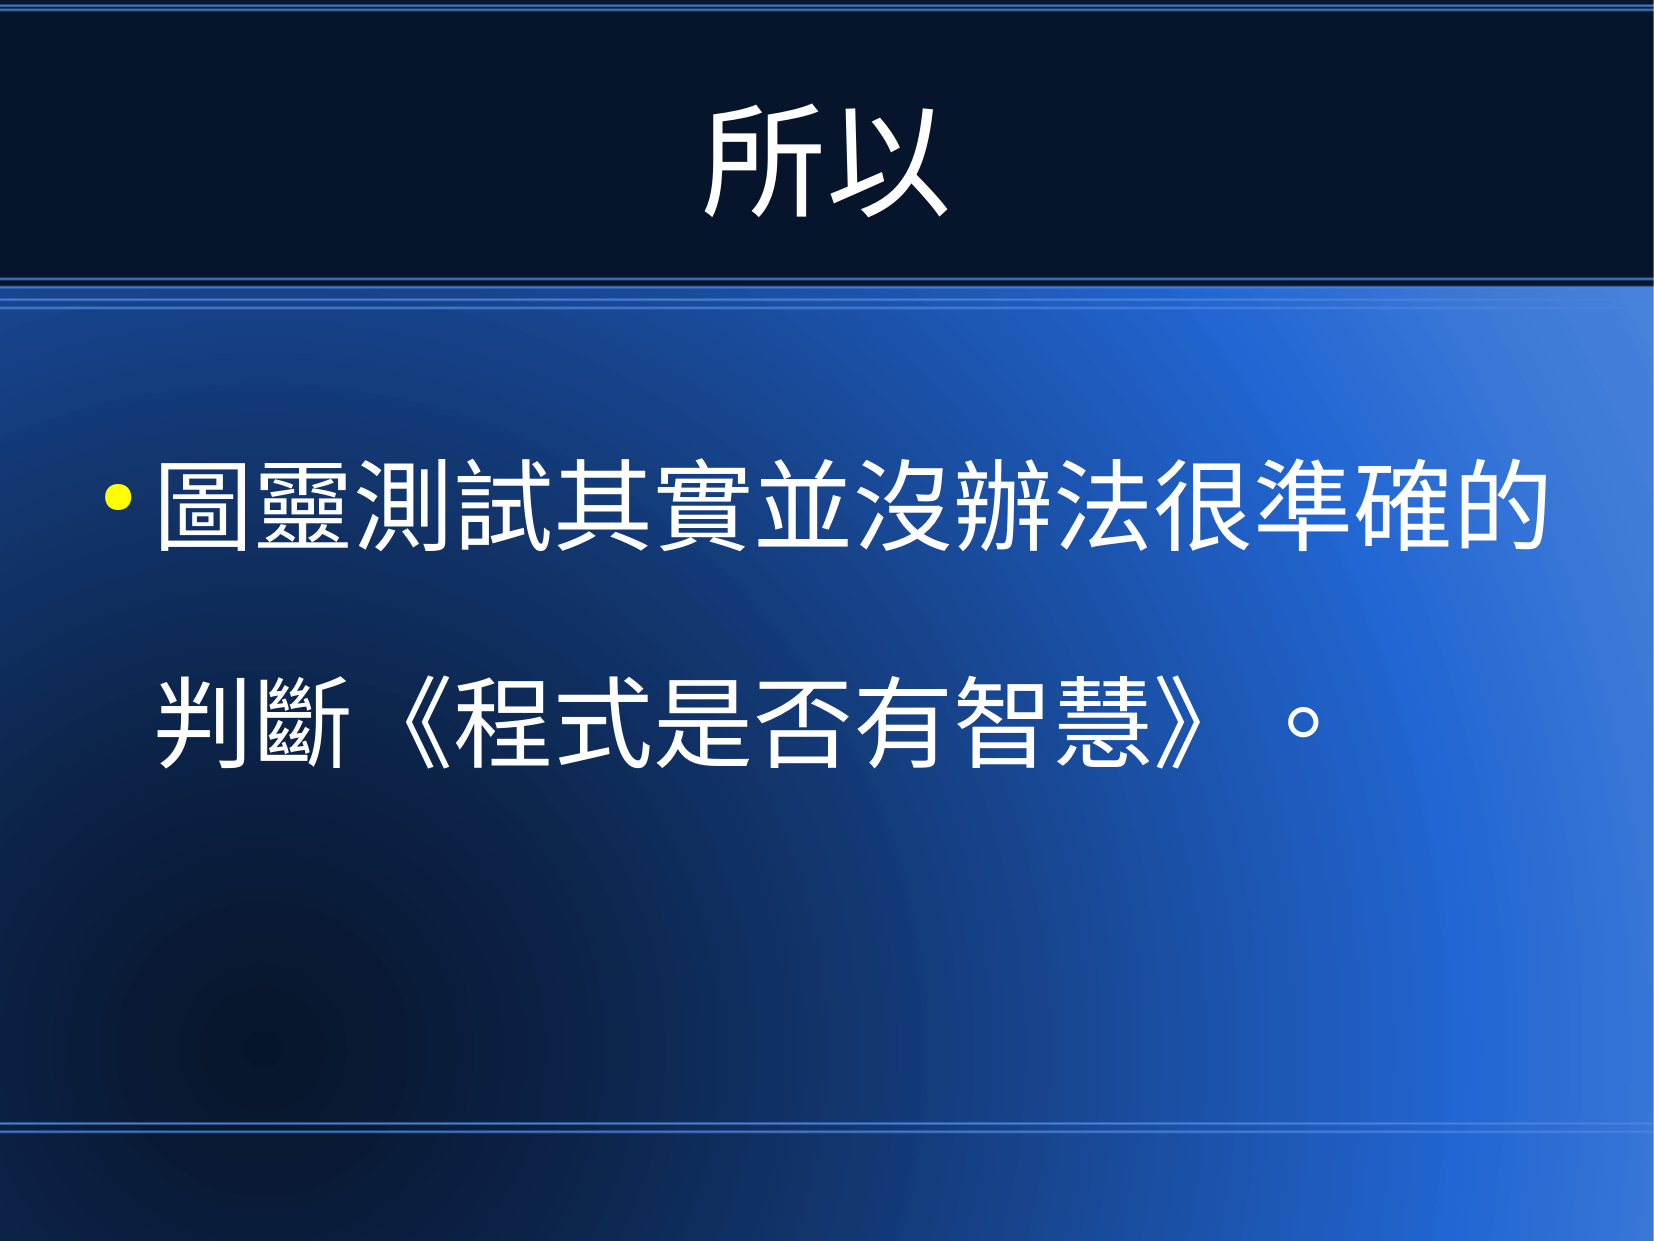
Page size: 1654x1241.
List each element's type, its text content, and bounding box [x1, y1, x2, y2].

title 所以 [82, 49, 1571, 257]
list 圖靈測試其實並沒辦法很準確的判斷《程式是否有智慧》。 [82, 355, 1571, 1241]
picture [0, 0, 1654, 1241]
